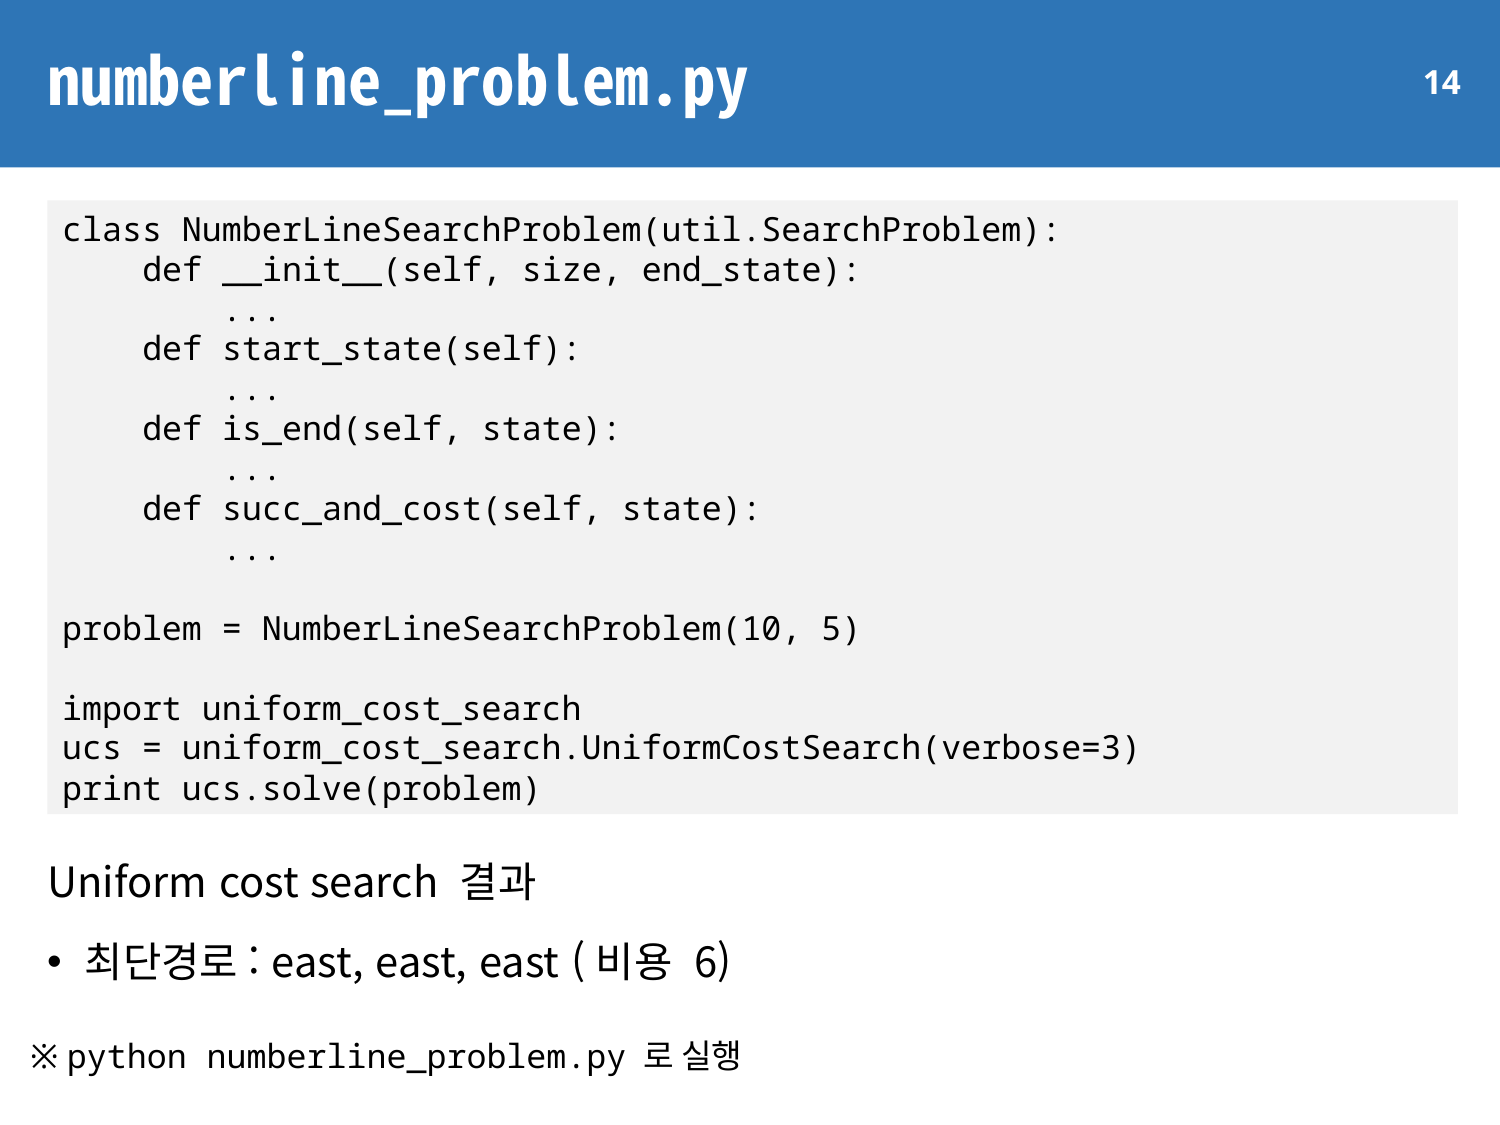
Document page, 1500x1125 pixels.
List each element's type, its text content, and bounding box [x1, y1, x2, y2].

list Uniform cost search 결과 최단경로: east, east, east (비용 6) [32, 847, 1476, 1061]
text_box class NumberLineSearchProblem(util.SearchProblem): def __init__(self, size, end_state): ... def start_state(self): ... def is_end(self, state): ... def succ_and_cost(self, state): ... problem = NumberLineSearchProblem(10, 5) import uniform_cost_search ucs = uniform_cost_search.UniformCostSearch(verbose=3) print ucs.solve(problem) [47, 200, 1458, 815]
title numberline_problem.py [32, 20, 1476, 148]
text_box ※ python numberline_problem.py 로 실행 [15, 1027, 758, 1083]
slide_number <number> [1273, 53, 1476, 114]
